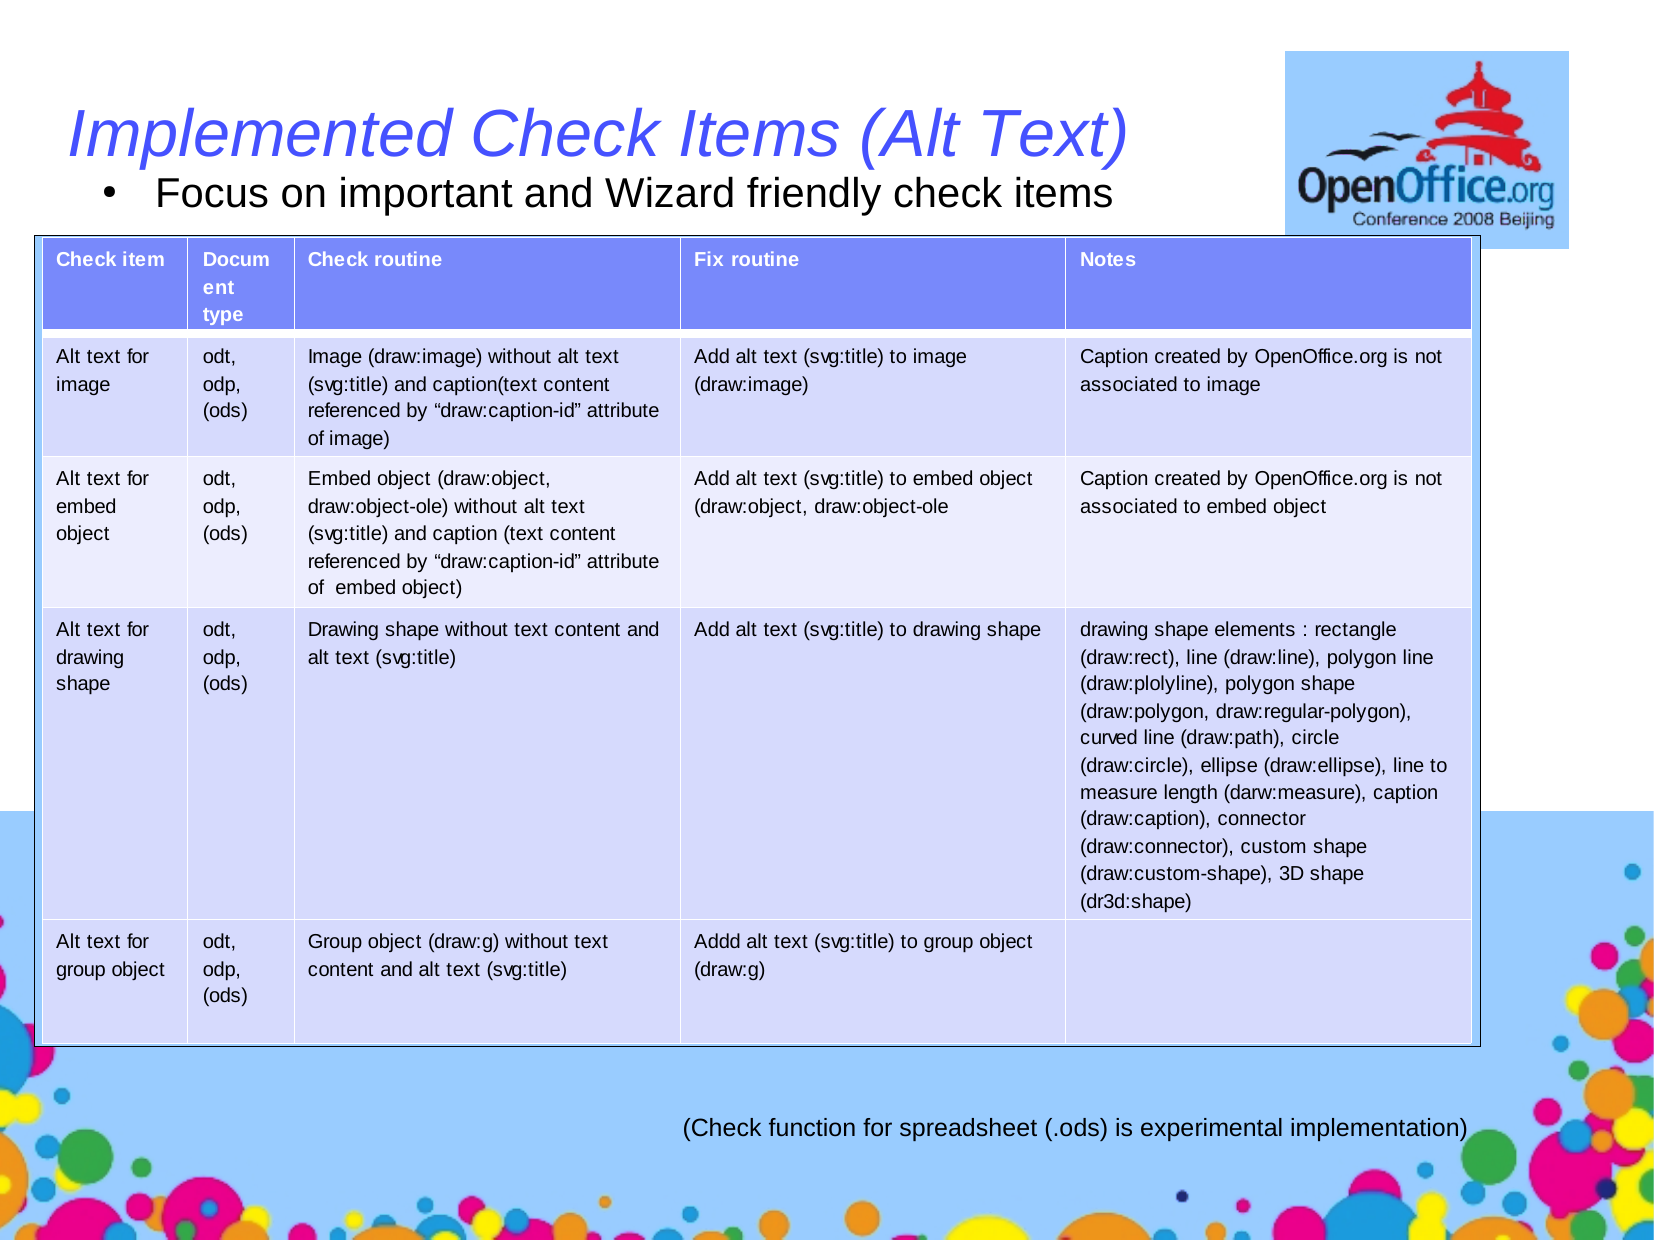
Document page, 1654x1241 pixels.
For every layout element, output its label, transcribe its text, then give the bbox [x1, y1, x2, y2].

picture [1285, 51, 1569, 87]
chart [34, 235, 1481, 1047]
text_box (Check function for spreadsheet (.ods) is experimental implementation) [679, 1110, 1629, 1144]
title Implemented Check Items (Alt Text) [52, 87, 1654, 182]
picture [0, 810, 1654, 1240]
list Focus on important and Wizard friendly check items [51, 160, 1570, 269]
